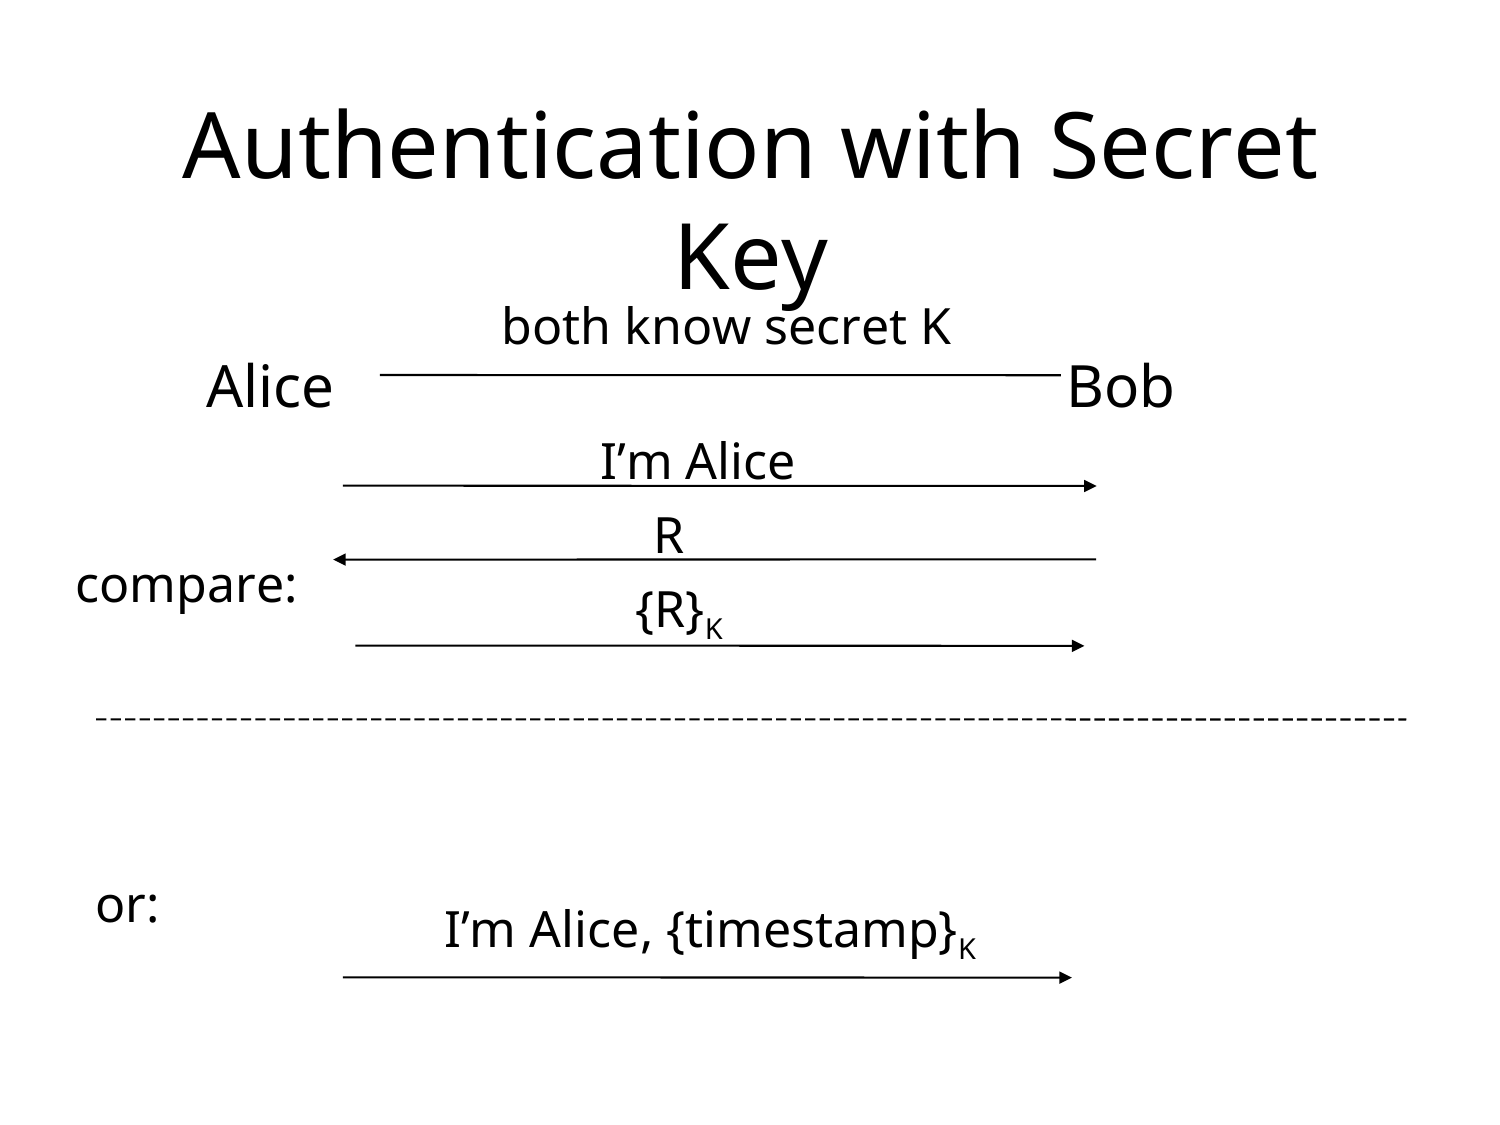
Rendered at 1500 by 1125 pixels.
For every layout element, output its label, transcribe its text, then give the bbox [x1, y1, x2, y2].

text_box Alice [191, 340, 350, 427]
text_box both know secret K [486, 286, 968, 363]
text_box {R}K [620, 647, 739, 654]
title Authentication with Secret Key [121, 75, 1381, 318]
text_box {R}K [620, 569, 739, 644]
text_box compare: [60, 544, 314, 621]
text_box R [637, 495, 700, 569]
text_box I’m Alice [585, 421, 812, 498]
text_box I’m Alice, {timestamp}K [429, 888, 992, 973]
text_box Bob [1051, 340, 1191, 427]
text_box or: [80, 864, 175, 941]
